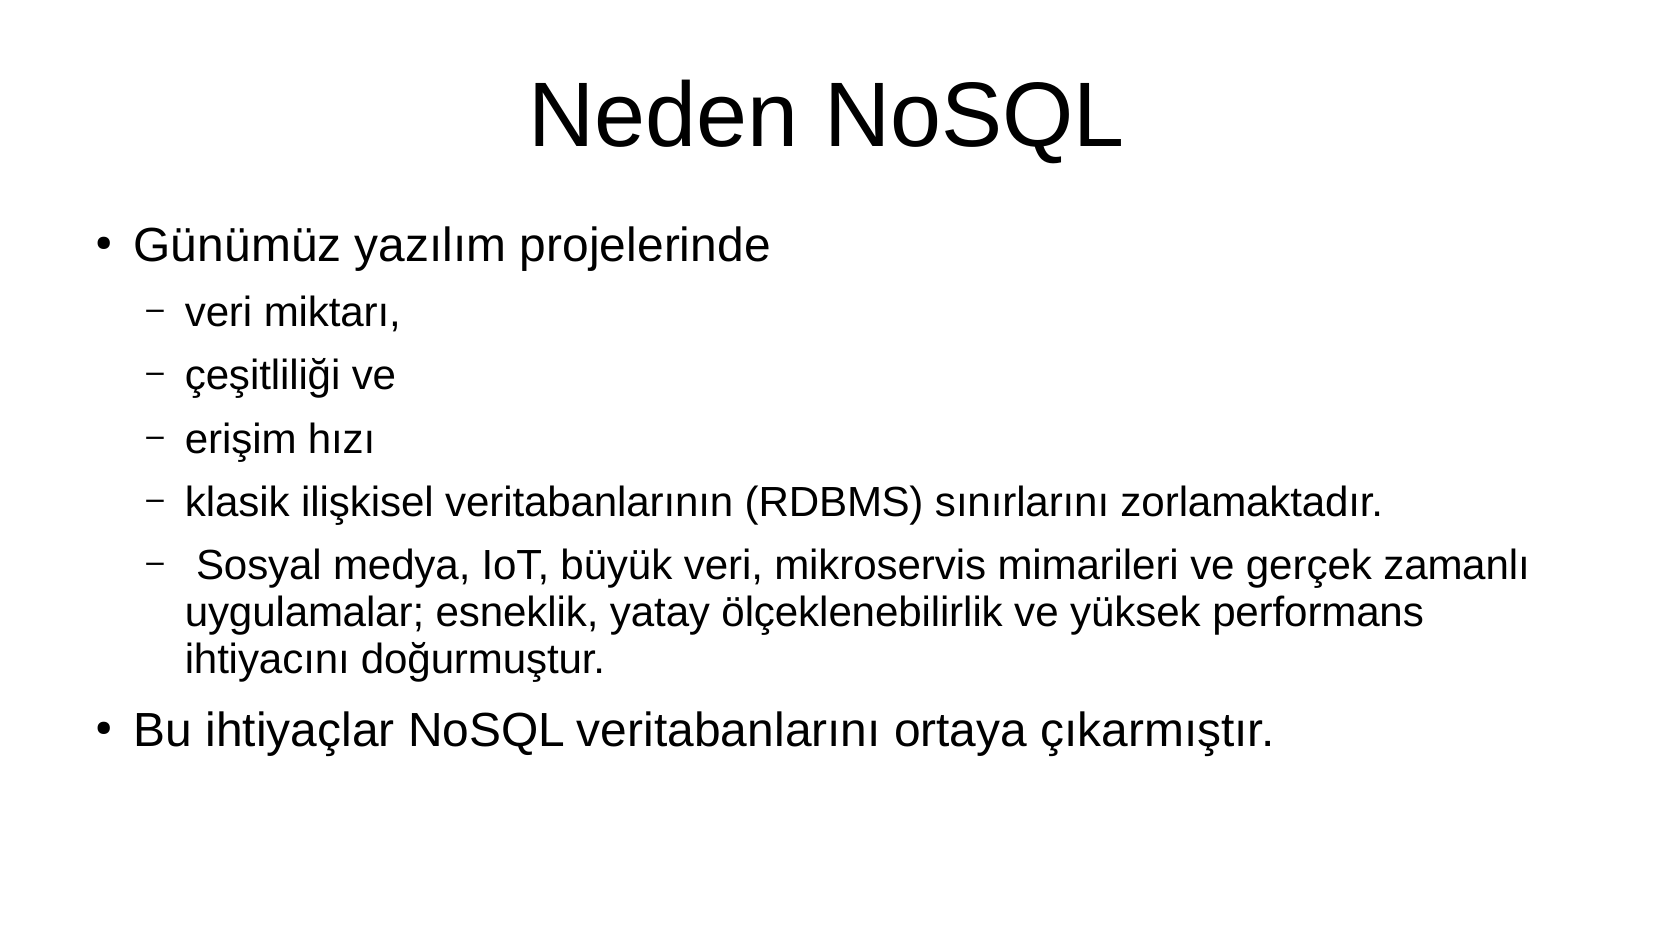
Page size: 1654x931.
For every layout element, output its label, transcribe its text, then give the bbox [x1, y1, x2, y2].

list Günümüz yazılım projelerinde veri miktarı, çeşitliliği ve erişim hızı klasik ilişkisel veritabanlarının (RDBMS) sınırlarını zorlamaktadır. Sosyal medya, IoT, büyük veri, mikroservis mimarileri ve gerçek zamanlı uygulamalar; esneklik, yatay ölçeklenebilirlik ve yüksek performans ihtiyacını doğurmuştur. Bu ihtiyaçlar NoSQL veritabanlarını ortaya çıkarmıştır. [82, 217, 1571, 758]
title Neden NoSQL [82, 37, 1571, 193]
